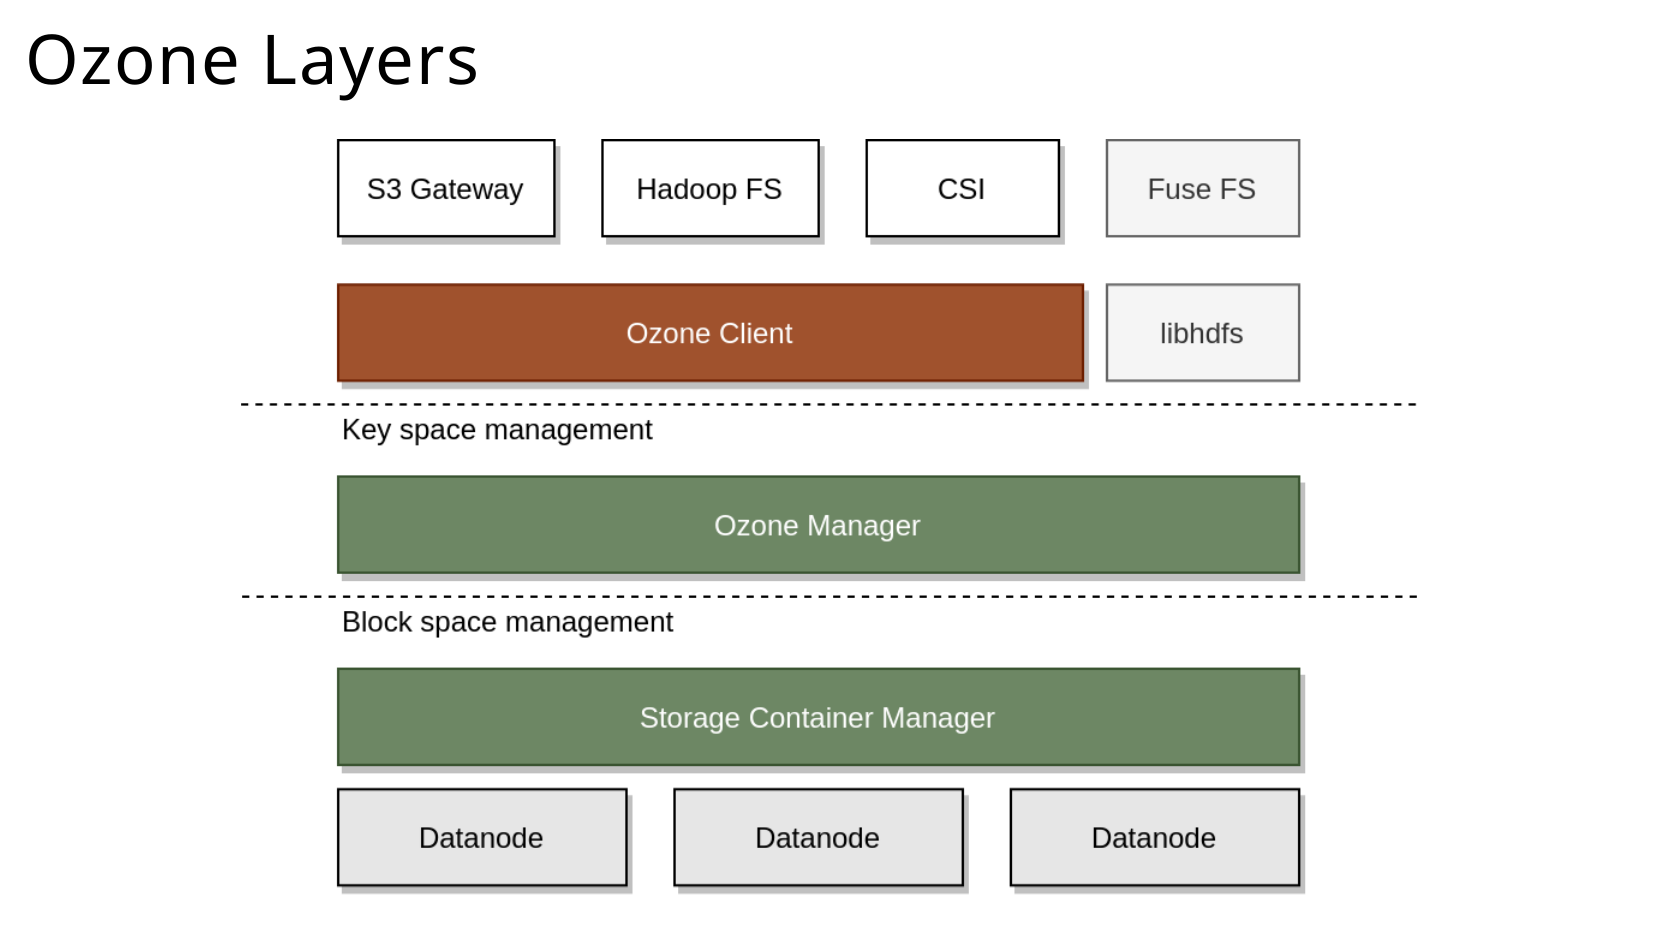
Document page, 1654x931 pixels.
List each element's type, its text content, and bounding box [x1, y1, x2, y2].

picture [241, 139, 1423, 896]
title Ozone Layers [25, 0, 1654, 117]
